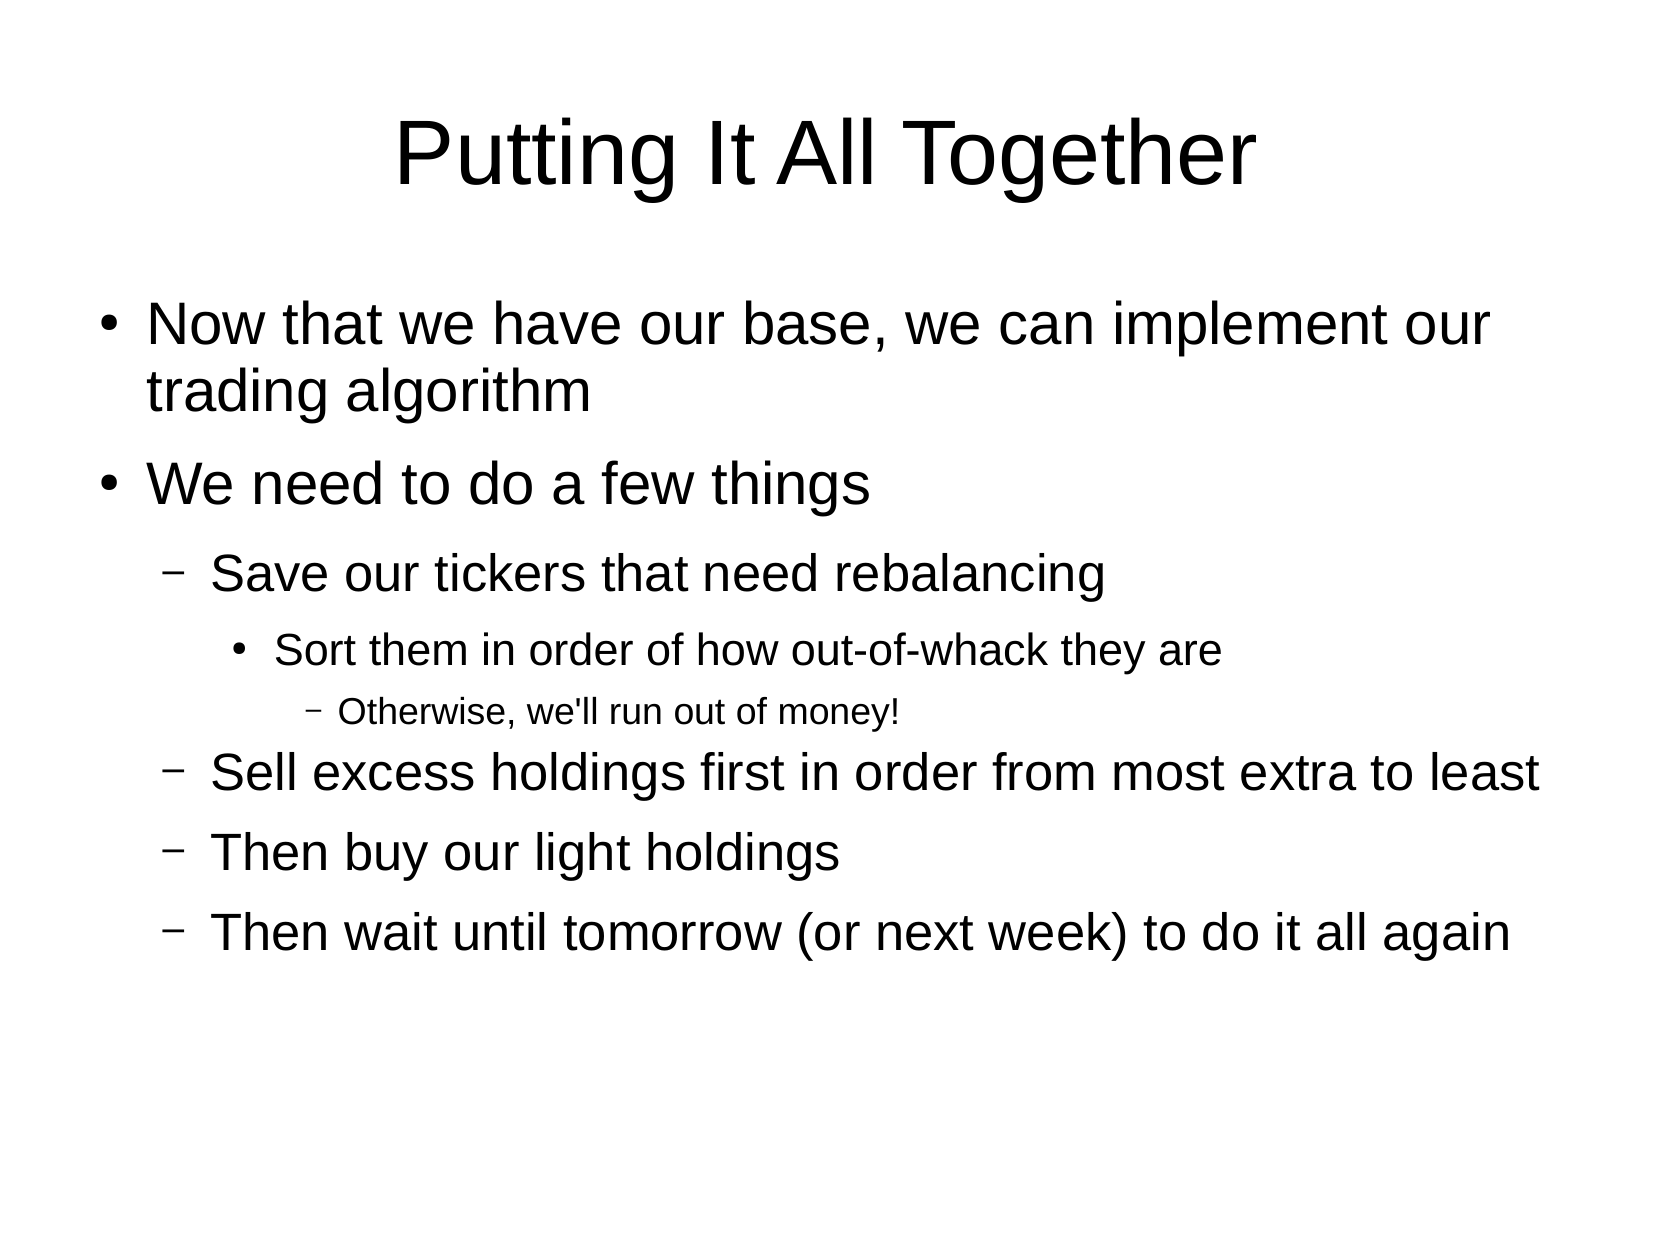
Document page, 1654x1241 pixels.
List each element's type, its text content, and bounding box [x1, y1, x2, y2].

list Now that we have our base, we can implement our trading algorithm We need to do a few things Save our tickers that need rebalancing Sort them in order of how out-of-whack they are Otherwise, we'll run out of money! Sell excess holdings first in order from most extra to least Then buy our light holdings Then wait until tomorrow (or next week) to do it all again [82, 290, 1571, 1010]
title Putting It All Together [82, 49, 1571, 257]
